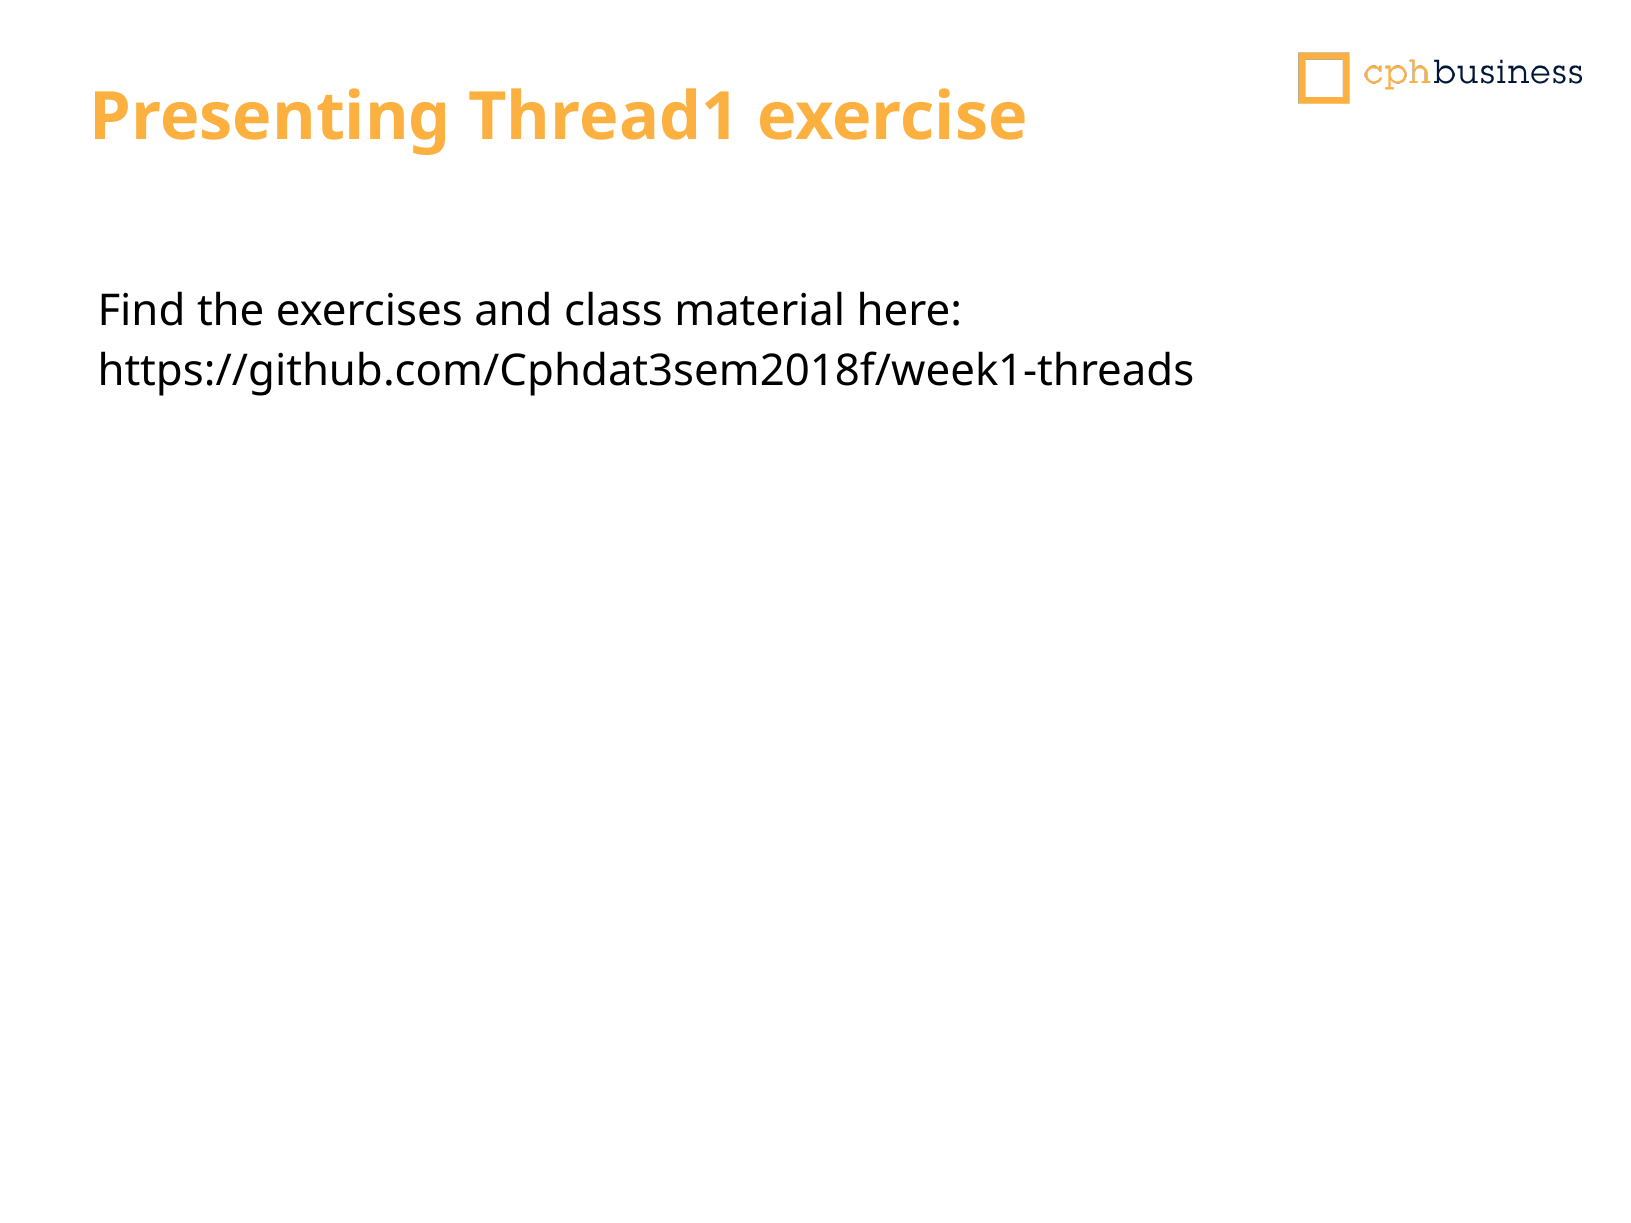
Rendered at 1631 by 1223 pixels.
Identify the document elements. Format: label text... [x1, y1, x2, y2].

text_box Find the exercises and class material here: https://github.com/Cphdat3sem2018f/week1-threads [82, 271, 1430, 1223]
text_box Presenting Thread1 exercise [74, 60, 1252, 232]
picture [1247, 1, 1631, 155]
